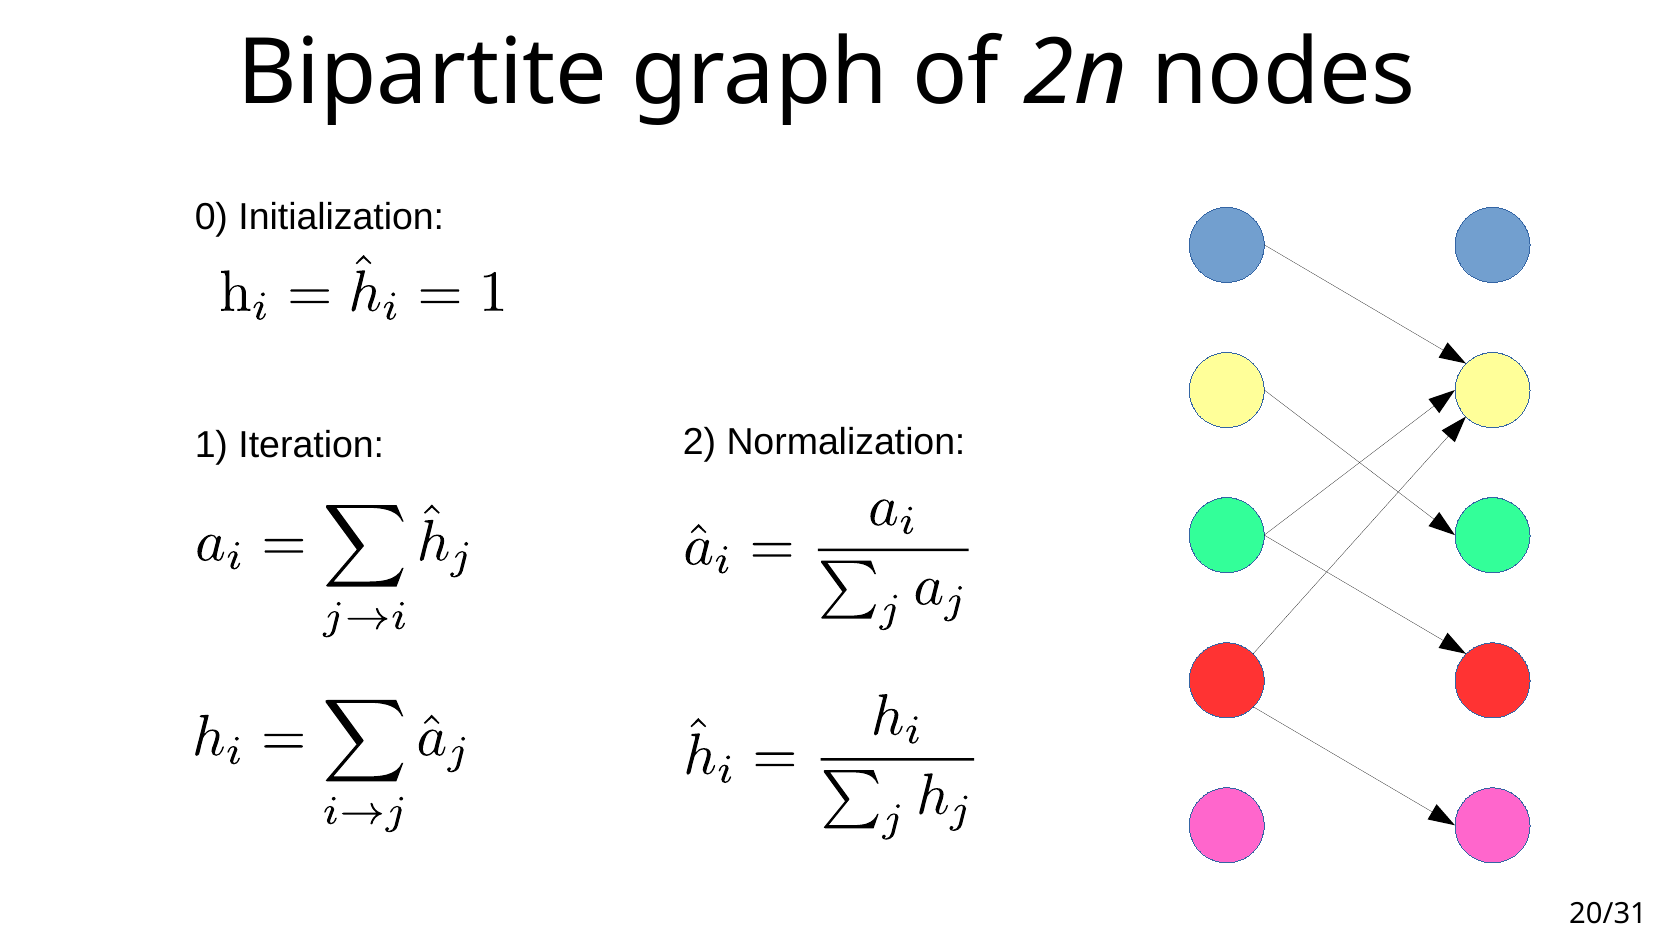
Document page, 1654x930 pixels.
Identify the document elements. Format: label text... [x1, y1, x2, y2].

text_box [219, 255, 508, 320]
text_box 1) Iteration: [180, 415, 400, 473]
text_box [1189, 787, 1265, 863]
text_box [1455, 352, 1531, 428]
text_box [195, 499, 472, 638]
text_box 2) Normalization: [668, 412, 981, 470]
text_box [1189, 207, 1265, 283]
text_box [1189, 352, 1265, 428]
text_box [1455, 207, 1531, 283]
text_box [1189, 497, 1265, 573]
text_box [1455, 787, 1531, 863]
text_box [191, 694, 469, 833]
text_box [1189, 642, 1265, 718]
title Bipartite graph of 2n nodes [82, 1, 1571, 135]
text_box [683, 499, 969, 631]
text_box [1455, 642, 1531, 718]
text_box [1455, 497, 1531, 573]
text_box [683, 694, 975, 840]
text_box 0) Initialization: [180, 187, 460, 245]
